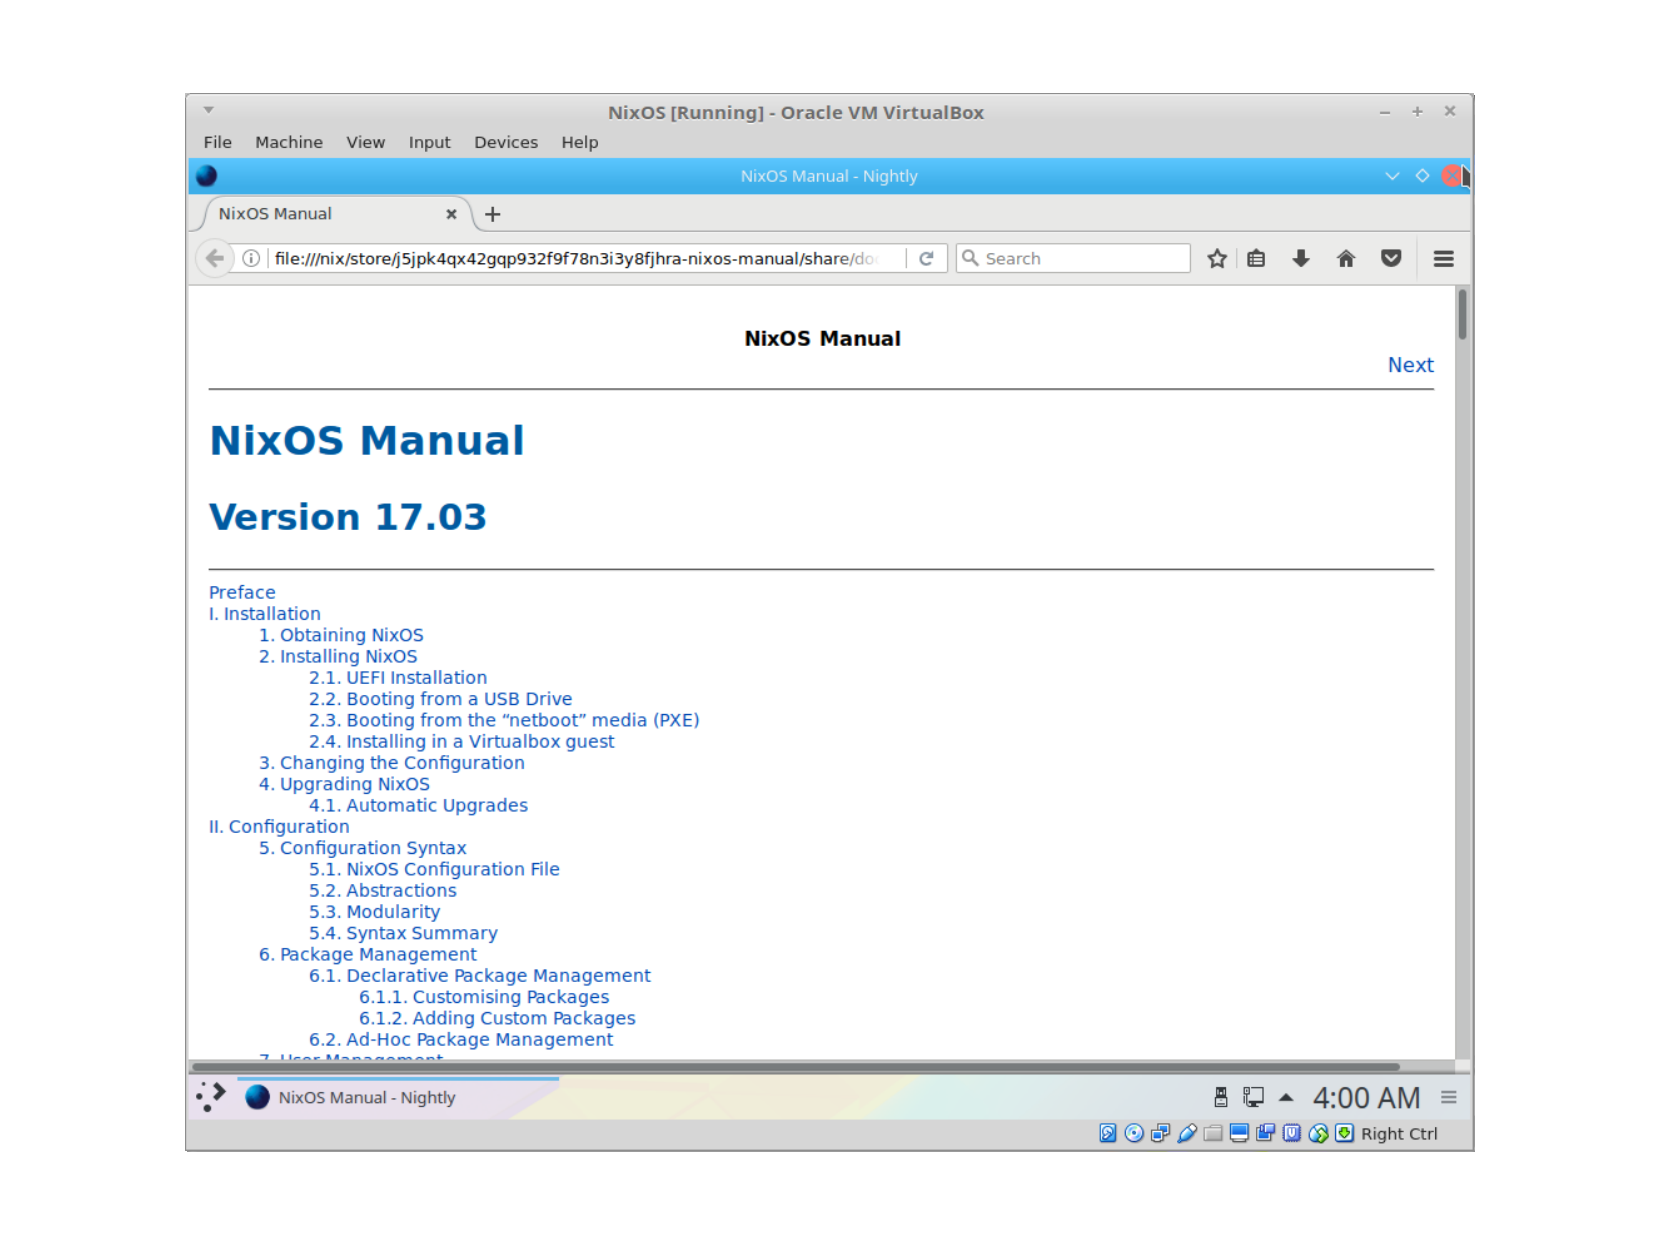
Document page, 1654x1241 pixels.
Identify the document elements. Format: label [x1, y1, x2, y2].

picture [185, 93, 1475, 1152]
